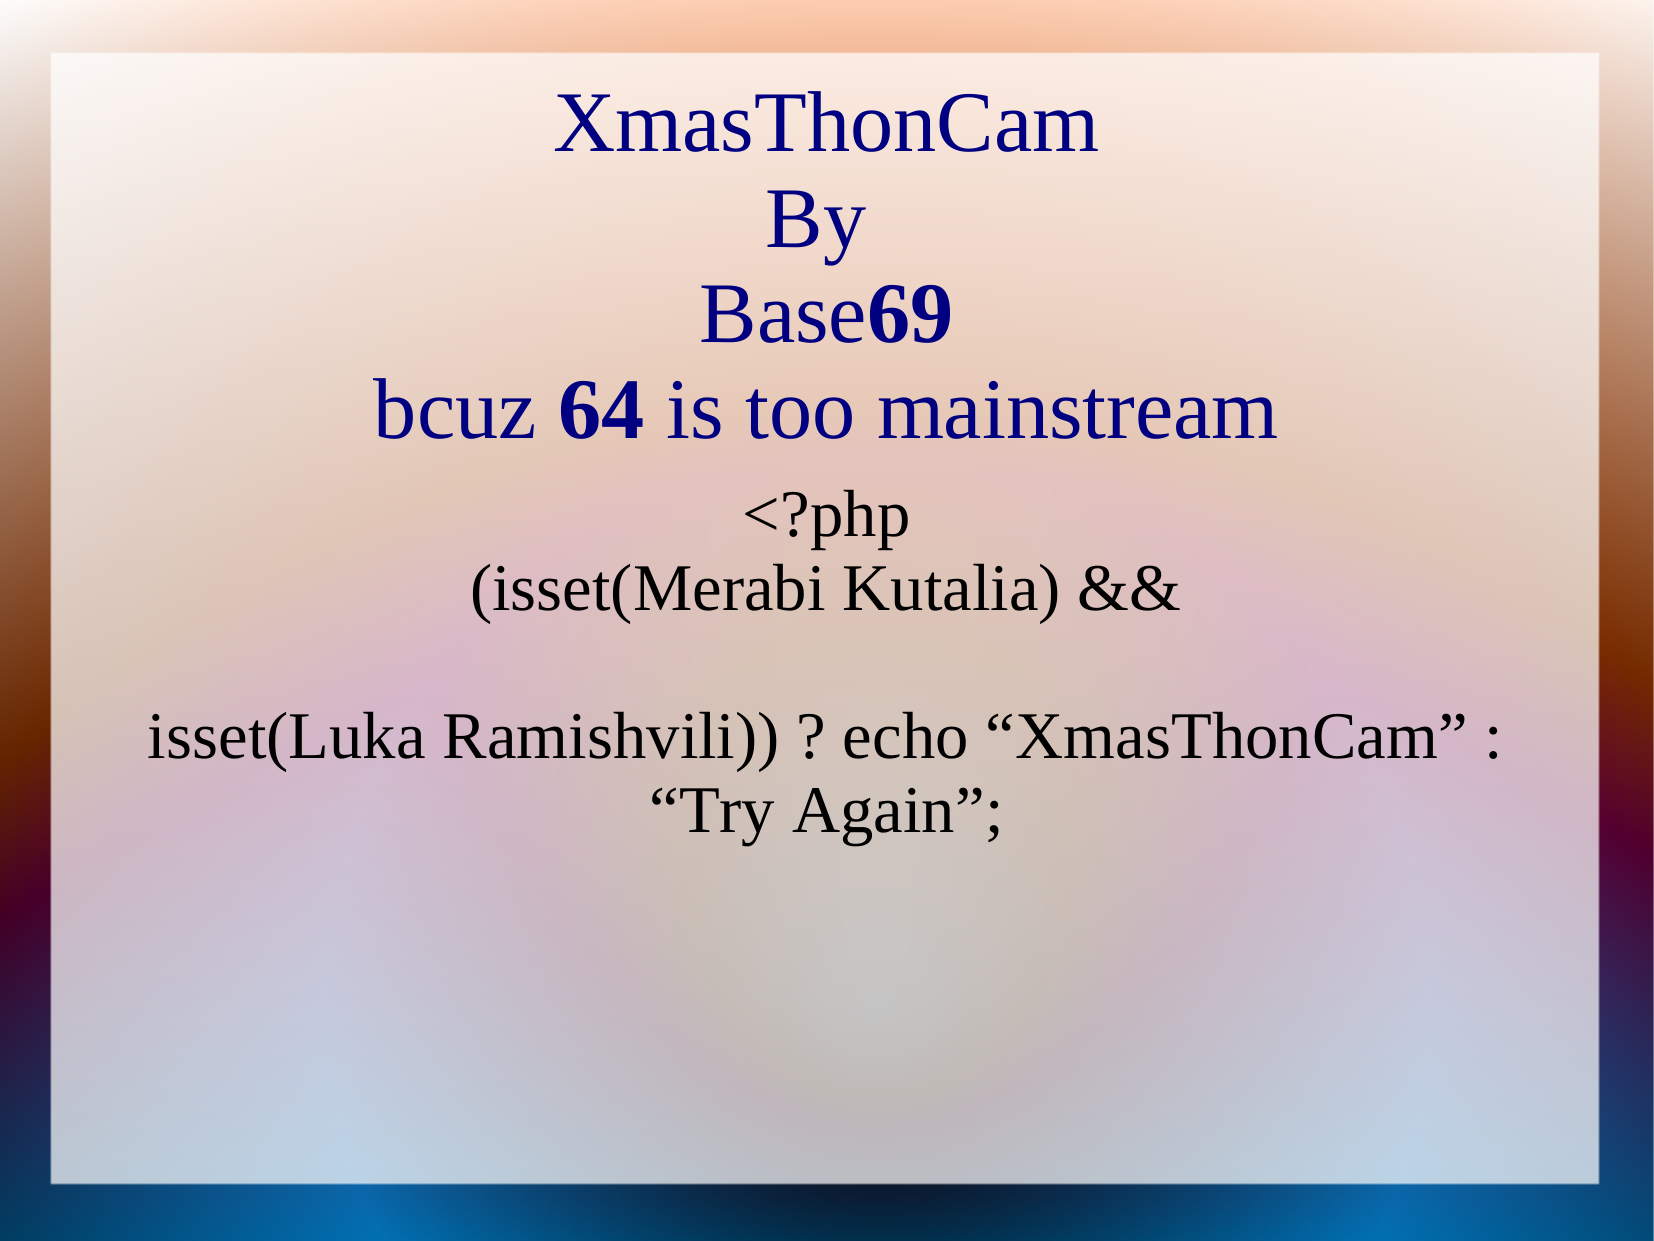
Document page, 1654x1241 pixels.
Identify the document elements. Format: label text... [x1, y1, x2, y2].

title XmasThonCam By Base69 bcuz 64 is too mainstream [82, 75, 1571, 290]
subtitle <?php (isset(Merabi Kutalia) && isset(Luka Ramishvili)) ? echo “XmasThonCam” : “Try Again”; [82, 290, 1571, 1034]
picture [0, 0, 1654, 1241]
